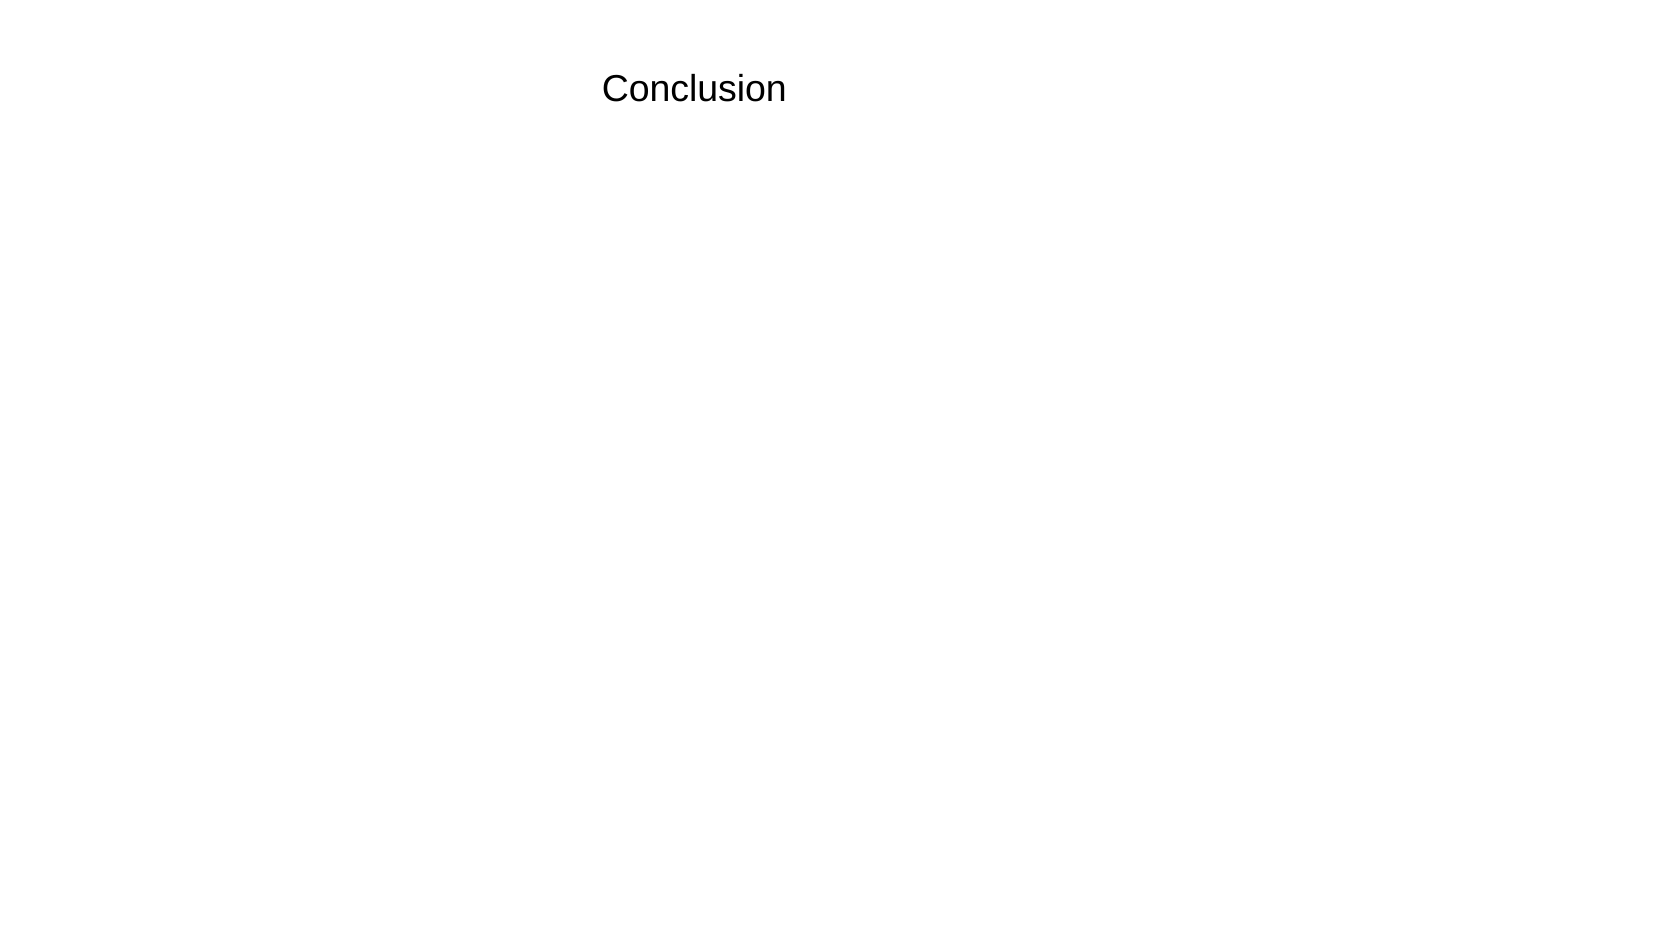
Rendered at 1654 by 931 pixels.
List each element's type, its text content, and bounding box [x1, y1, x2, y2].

text_box Conclusion [587, 59, 803, 117]
